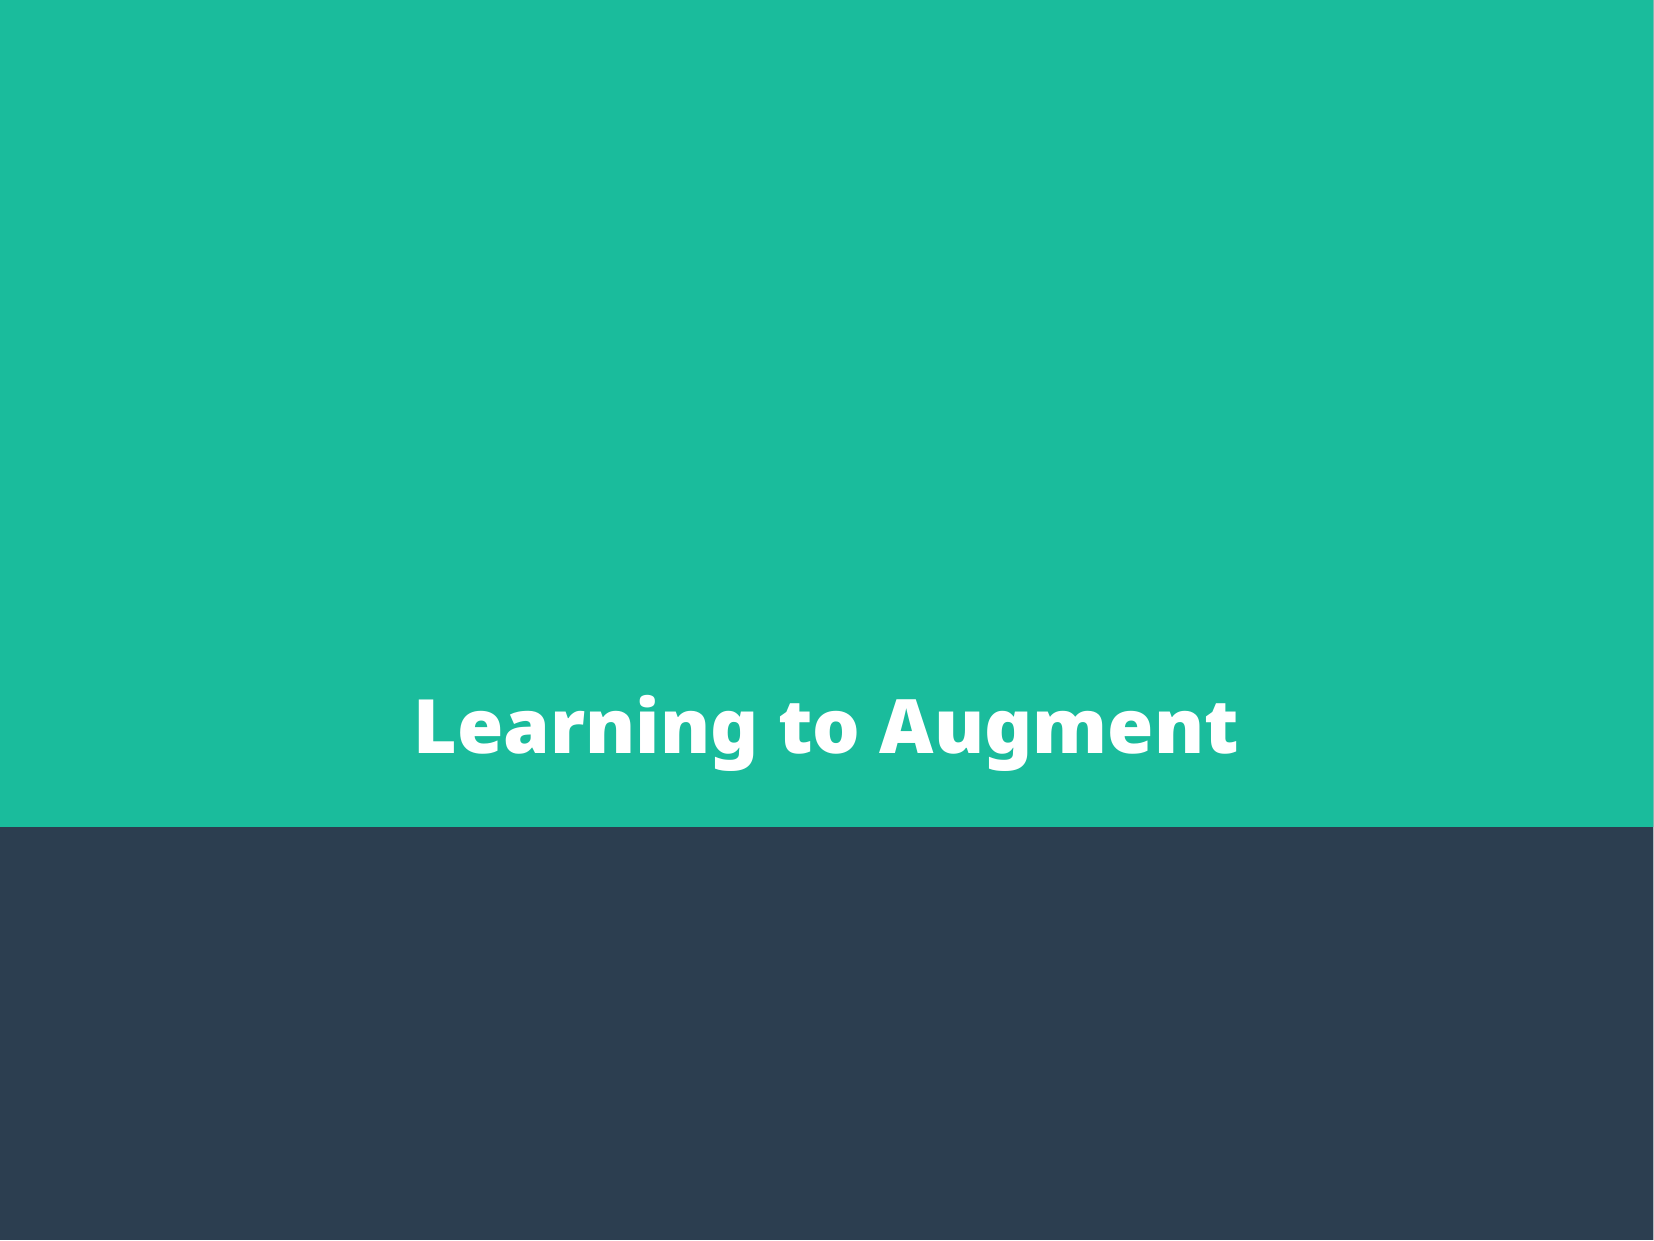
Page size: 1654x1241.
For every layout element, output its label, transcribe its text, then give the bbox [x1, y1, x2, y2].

title Learning to Augment [59, 620, 1595, 778]
